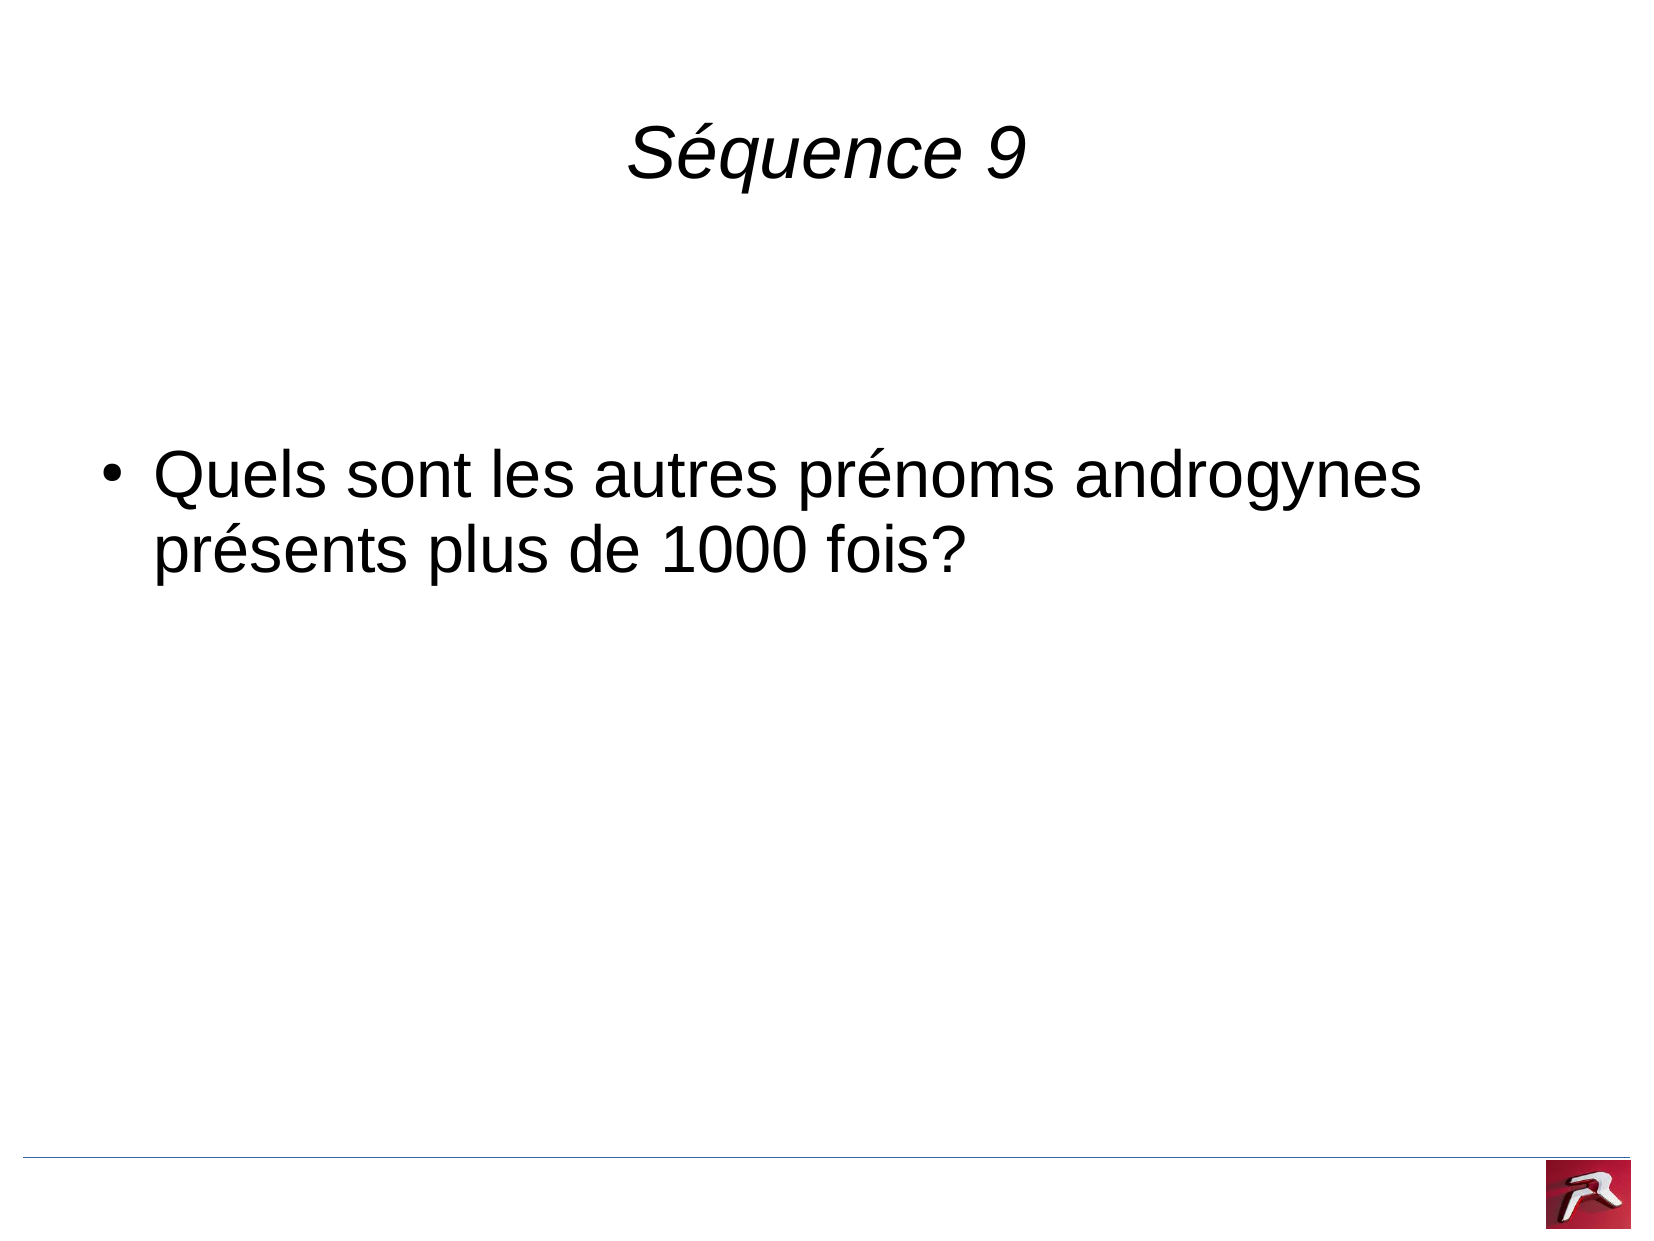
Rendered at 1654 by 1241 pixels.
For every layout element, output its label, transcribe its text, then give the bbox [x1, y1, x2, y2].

list Quels sont les autres prénoms androgynes présents plus de 1000 fois? [82, 437, 1571, 1157]
picture [1546, 1160, 1631, 1229]
title Séquence 9 [82, 49, 1571, 257]
